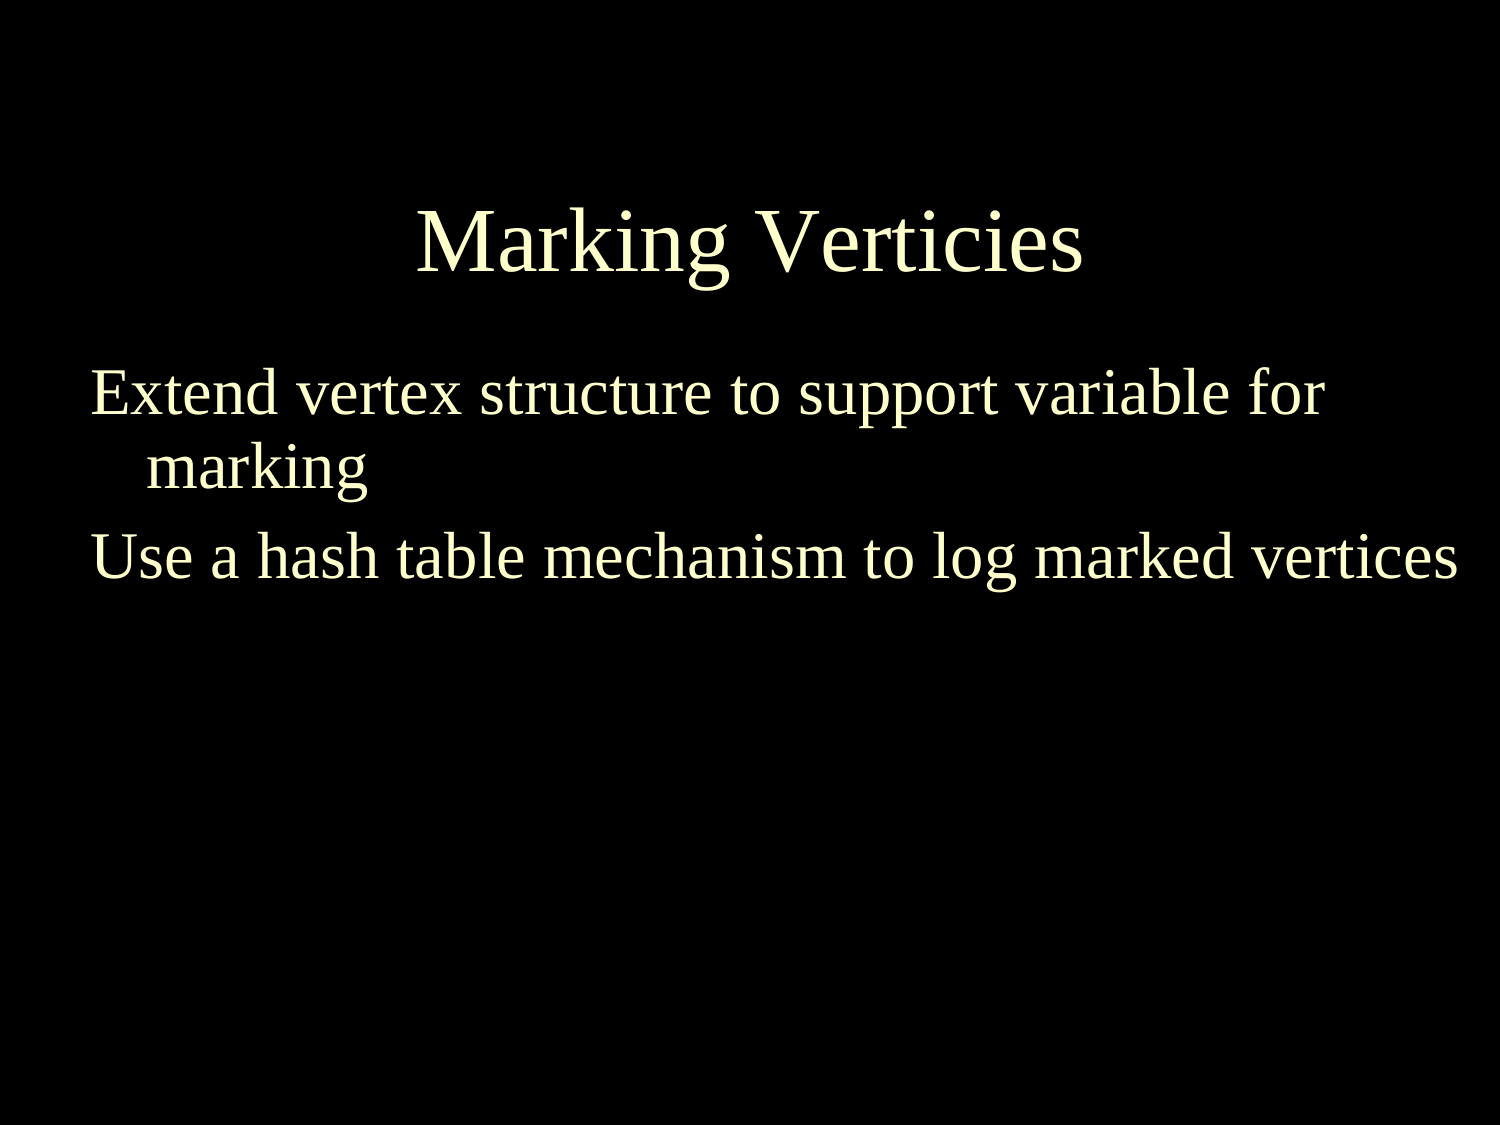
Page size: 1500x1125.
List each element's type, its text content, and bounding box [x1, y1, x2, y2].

title Marking Verticies [22, 145, 1480, 336]
list Extend vertex structure to support variable for marking Use a hash table mechanism to log marked vertices [75, 347, 1482, 1026]
